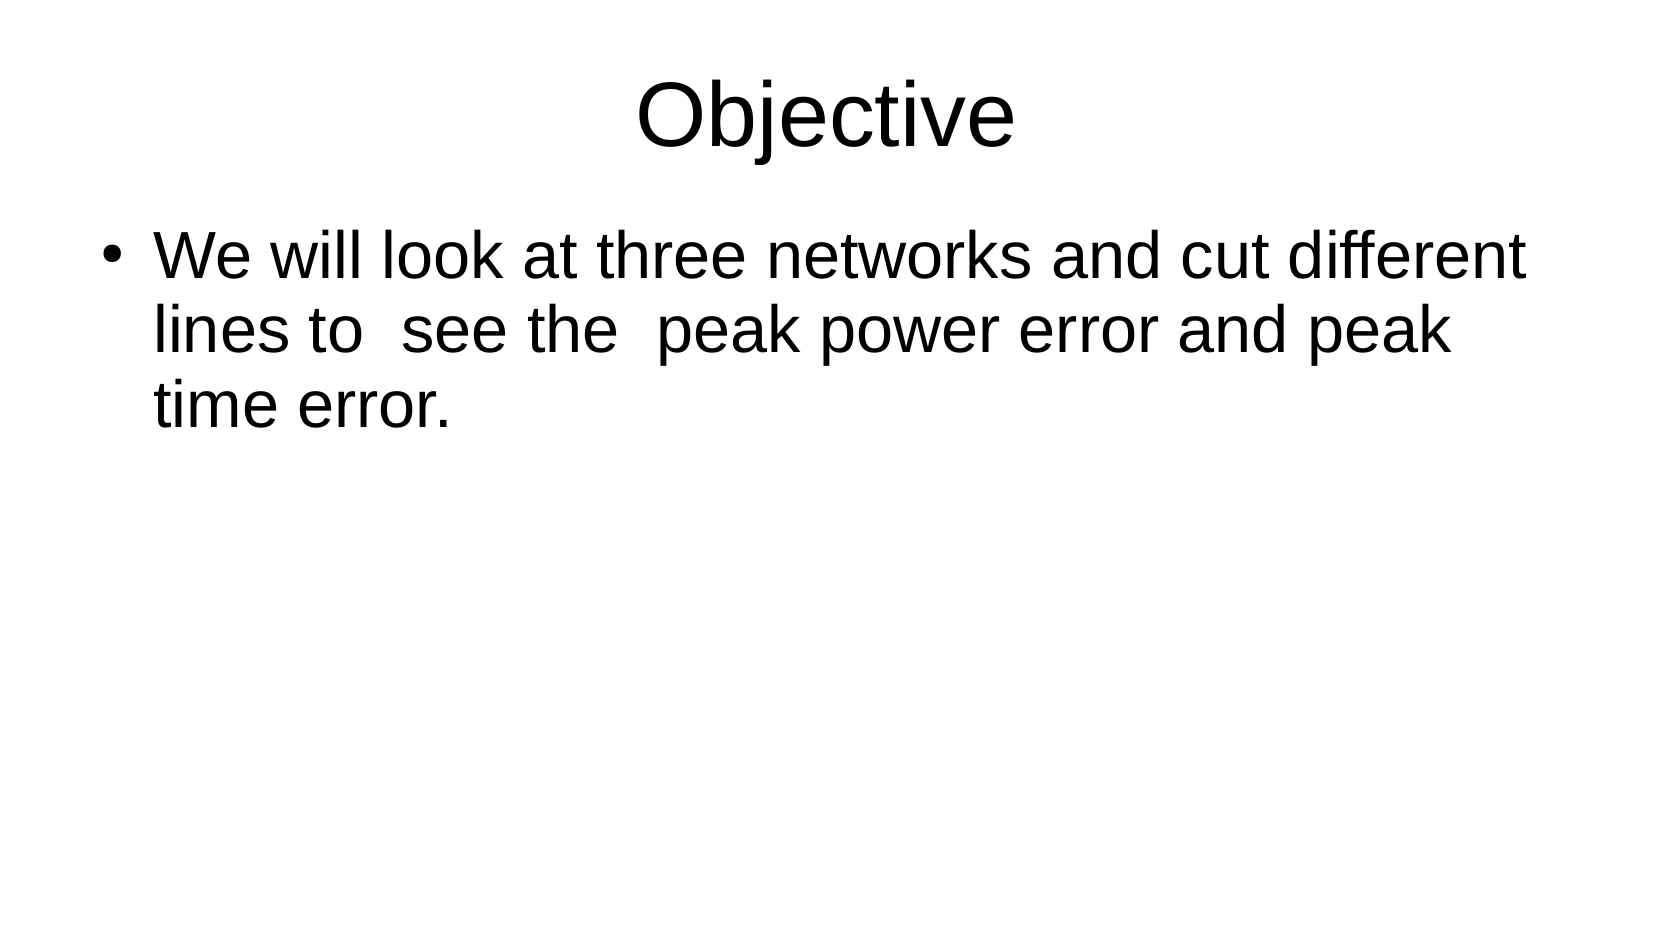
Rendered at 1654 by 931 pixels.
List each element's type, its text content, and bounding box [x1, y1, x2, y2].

title Objective [82, 37, 1571, 193]
list We will look at three networks and cut different lines to see the peak power error and peak time error. [82, 217, 1571, 758]
